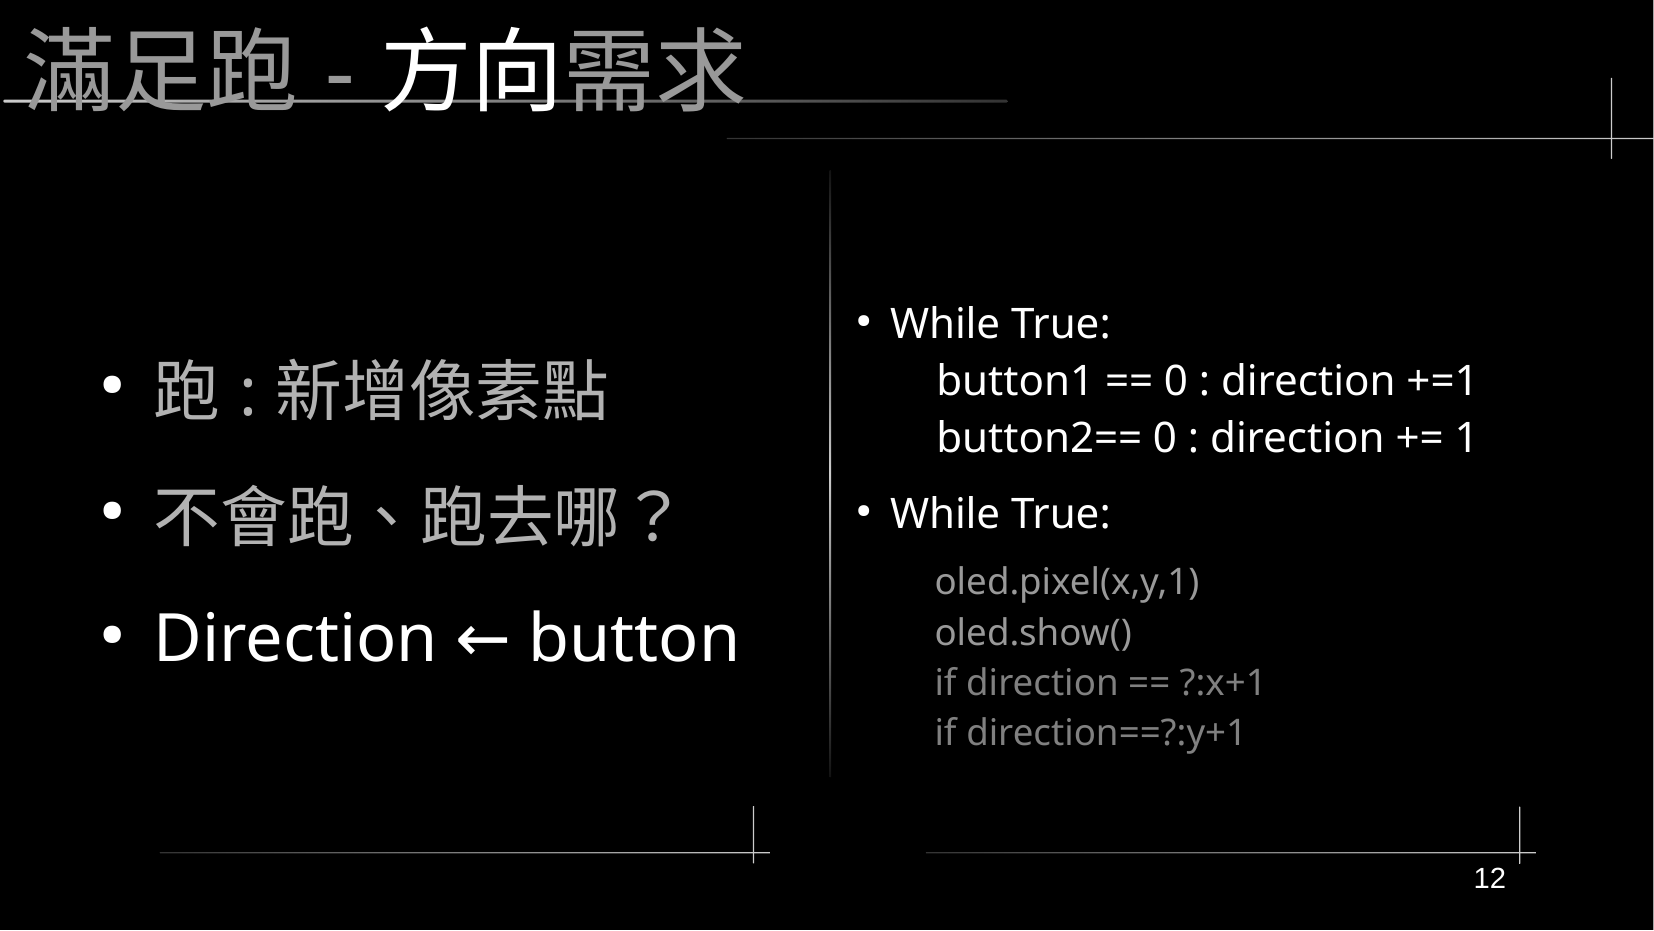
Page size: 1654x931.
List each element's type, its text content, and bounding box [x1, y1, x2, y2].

title 滿足跑-方向需求 [23, 9, 1589, 121]
list 跑:新增像素點 不會跑、跑去哪？ Direction ← button [82, 217, 809, 758]
list While True: button1 == 0 : direction +=1 button2== 0 : direction += 1 While True: oled.pixel(x,y,1) oled.show() if direction == ?:x+1 if direction==?:y+1 [845, 217, 1572, 758]
